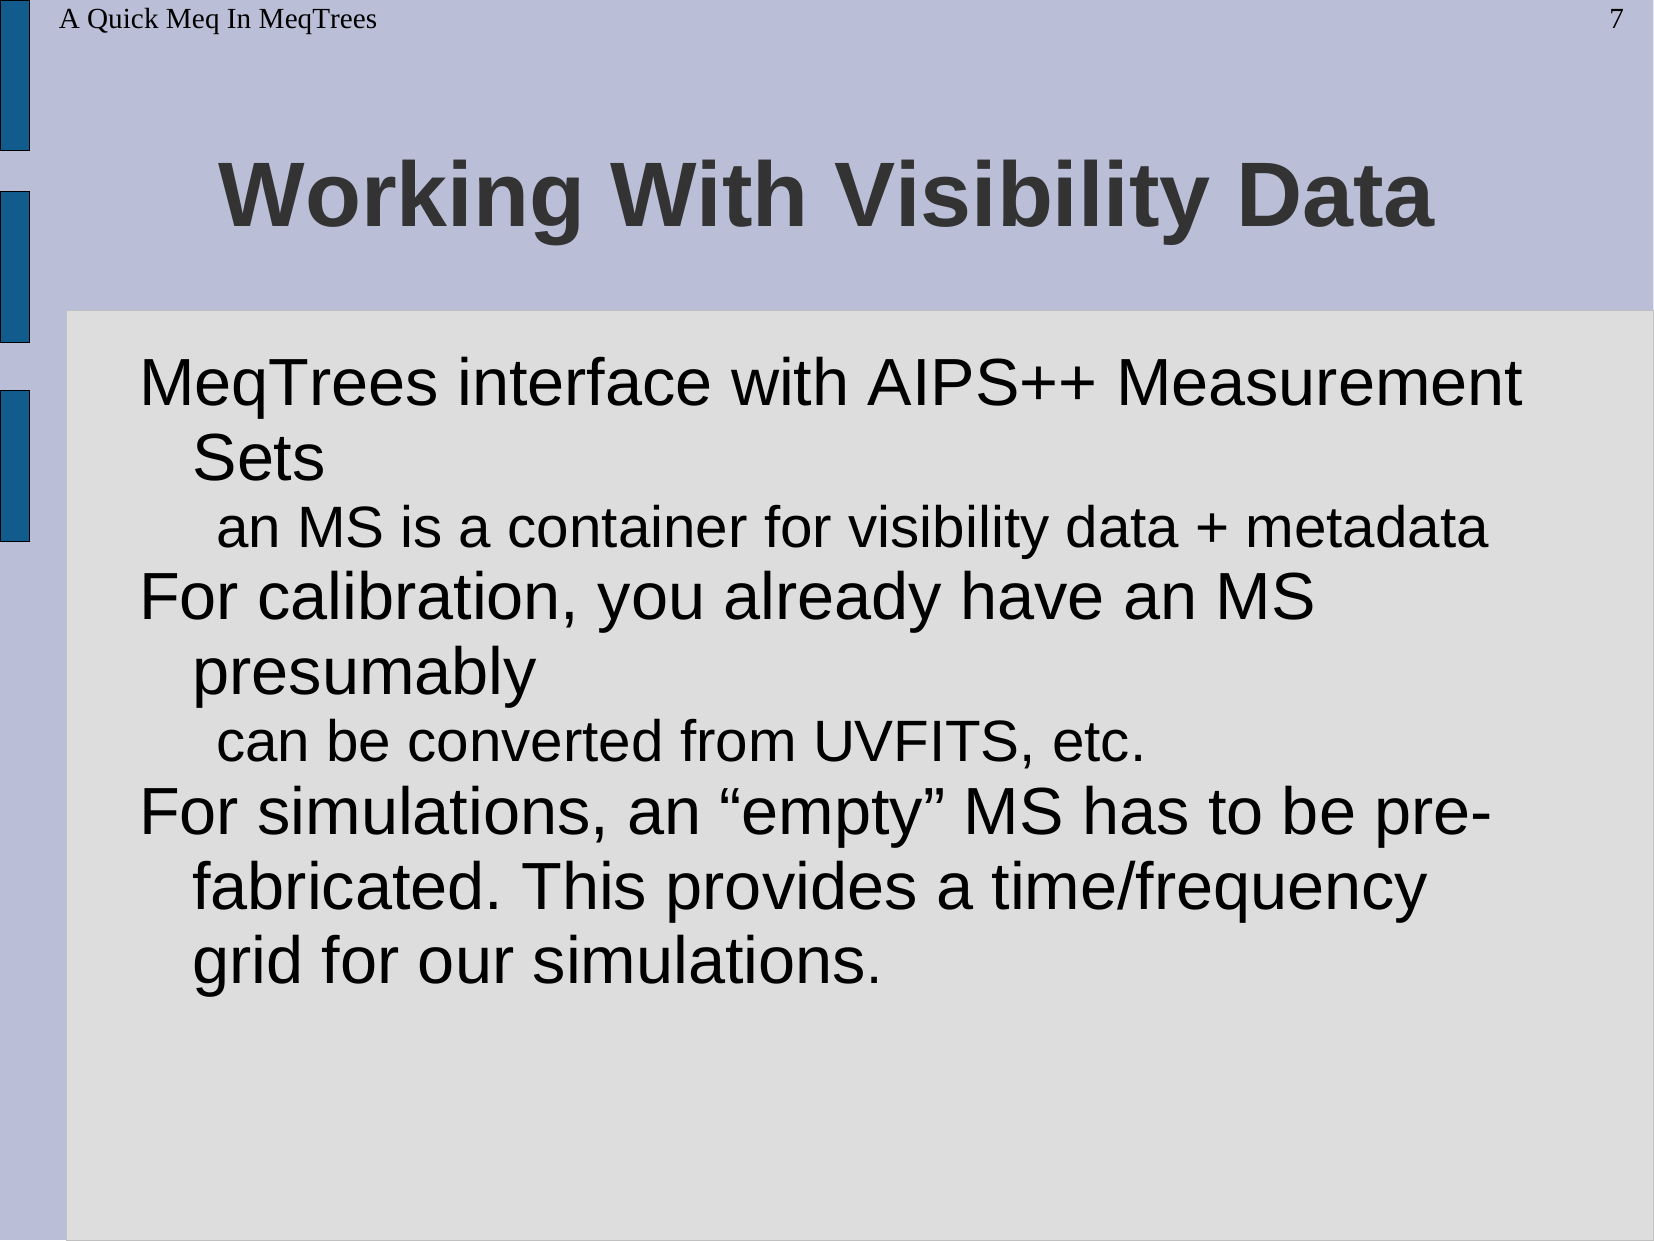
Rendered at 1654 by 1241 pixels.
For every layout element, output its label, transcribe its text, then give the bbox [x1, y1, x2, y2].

title Working With Visibility Data [121, 91, 1534, 299]
list MeqTrees interface with AIPS++ Measurement Sets an MS is a container for visibility data + metadata For calibration, you already have an MS presumably can be converted from UVFITS, etc. For simulations, an “empty” MS has to be pre-fabricated. This provides a time/frequency grid for our simulations. [121, 344, 1534, 1112]
